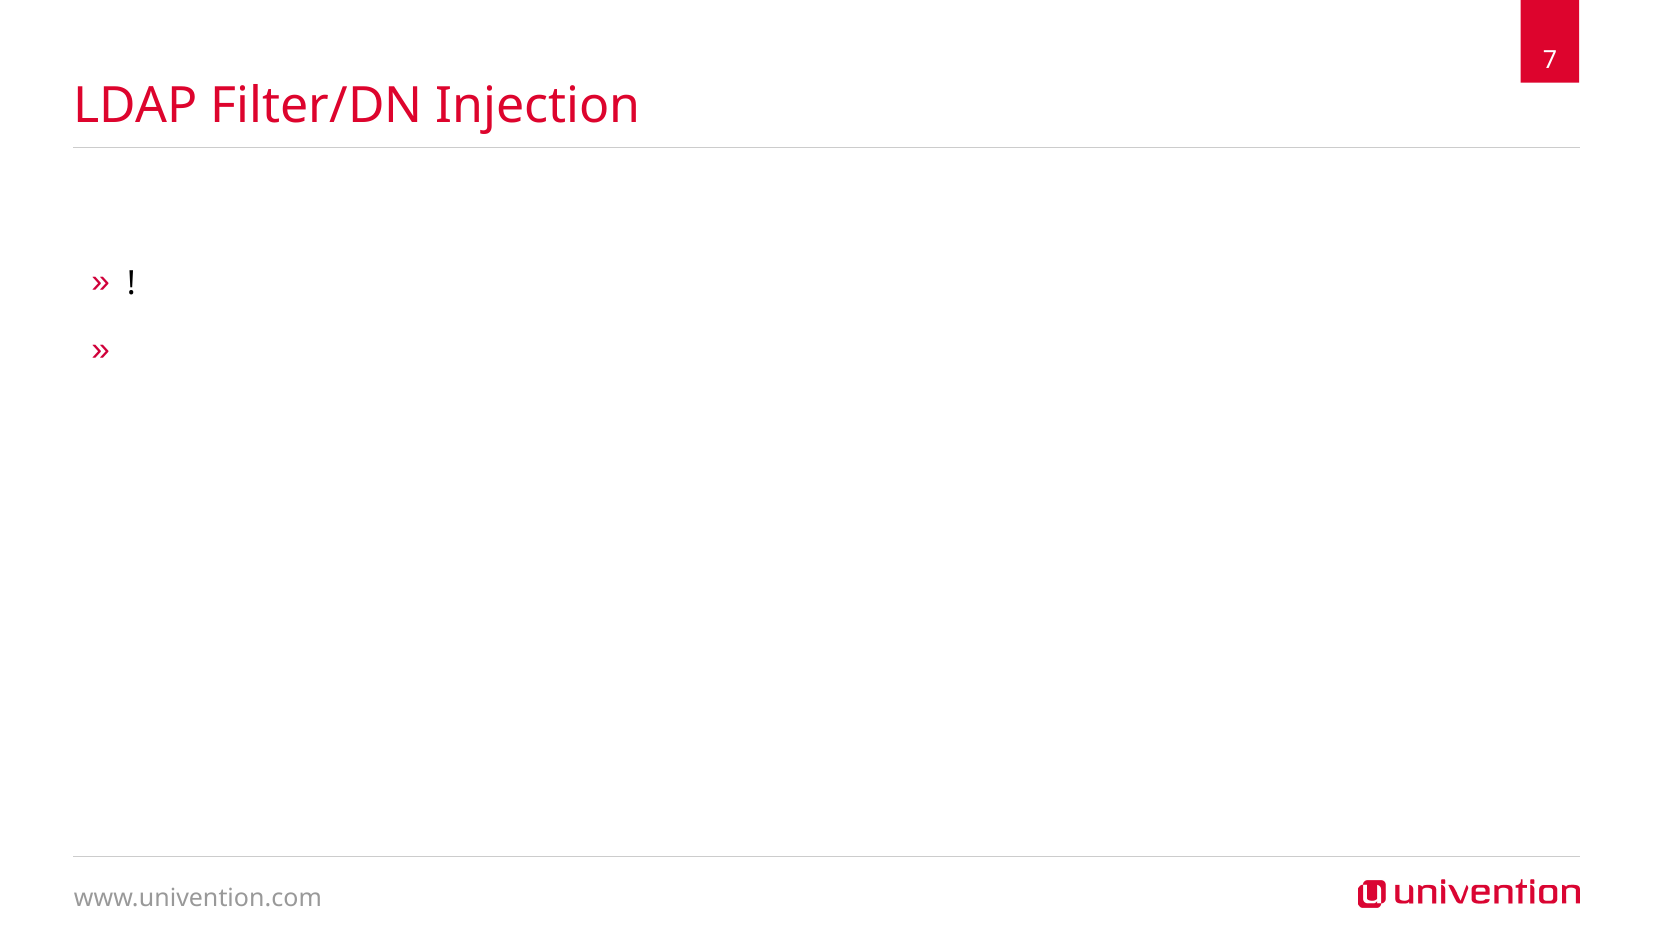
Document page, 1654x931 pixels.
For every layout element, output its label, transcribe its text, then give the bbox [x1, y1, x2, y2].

list ! [73, 236, 1580, 776]
picture [1358, 879, 1580, 908]
title LDAP Filter/DN Injection [73, 59, 1580, 148]
